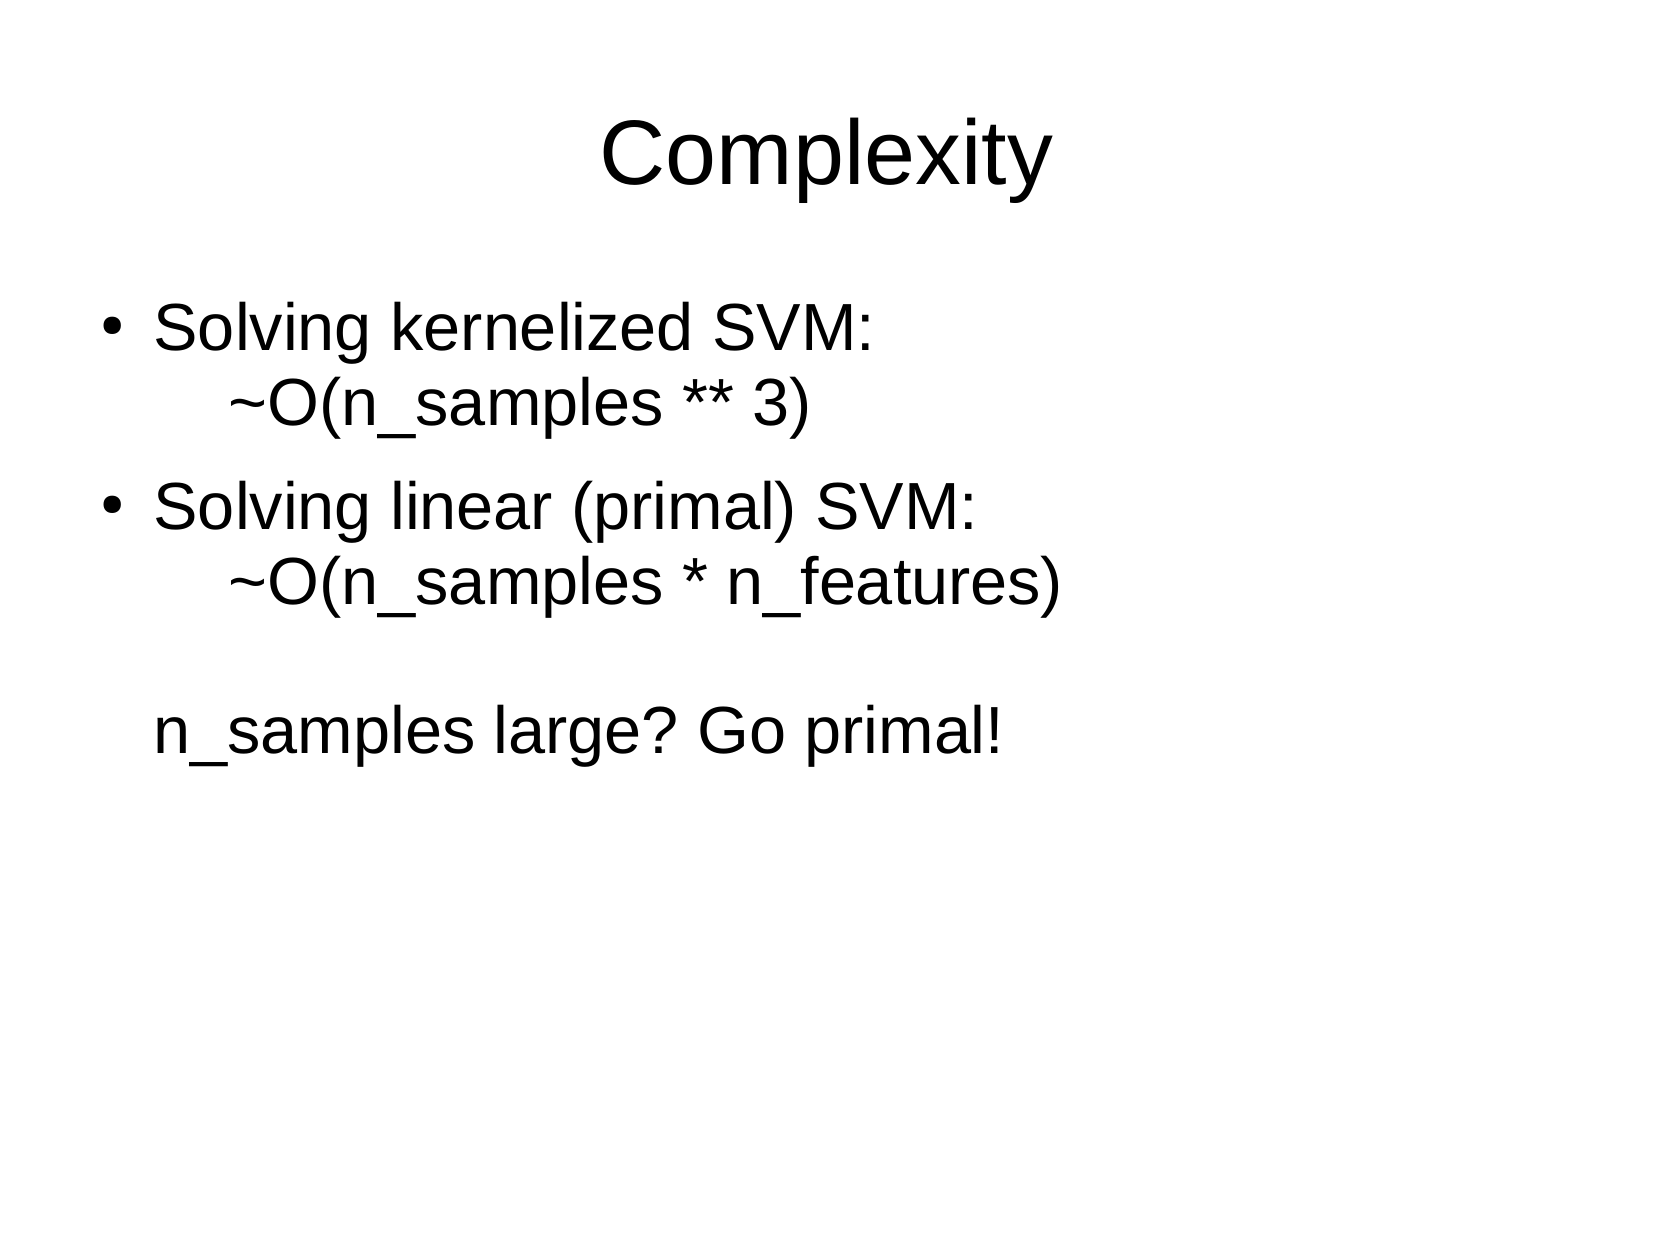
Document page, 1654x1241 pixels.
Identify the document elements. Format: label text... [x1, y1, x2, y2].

list Solving kernelized SVM: ~O(n_samples ** 3) Solving linear (primal) SVM: ~O(n_samples * n_features) n_samples large? Go primal! [82, 290, 1571, 1010]
title Complexity [82, 49, 1571, 257]
